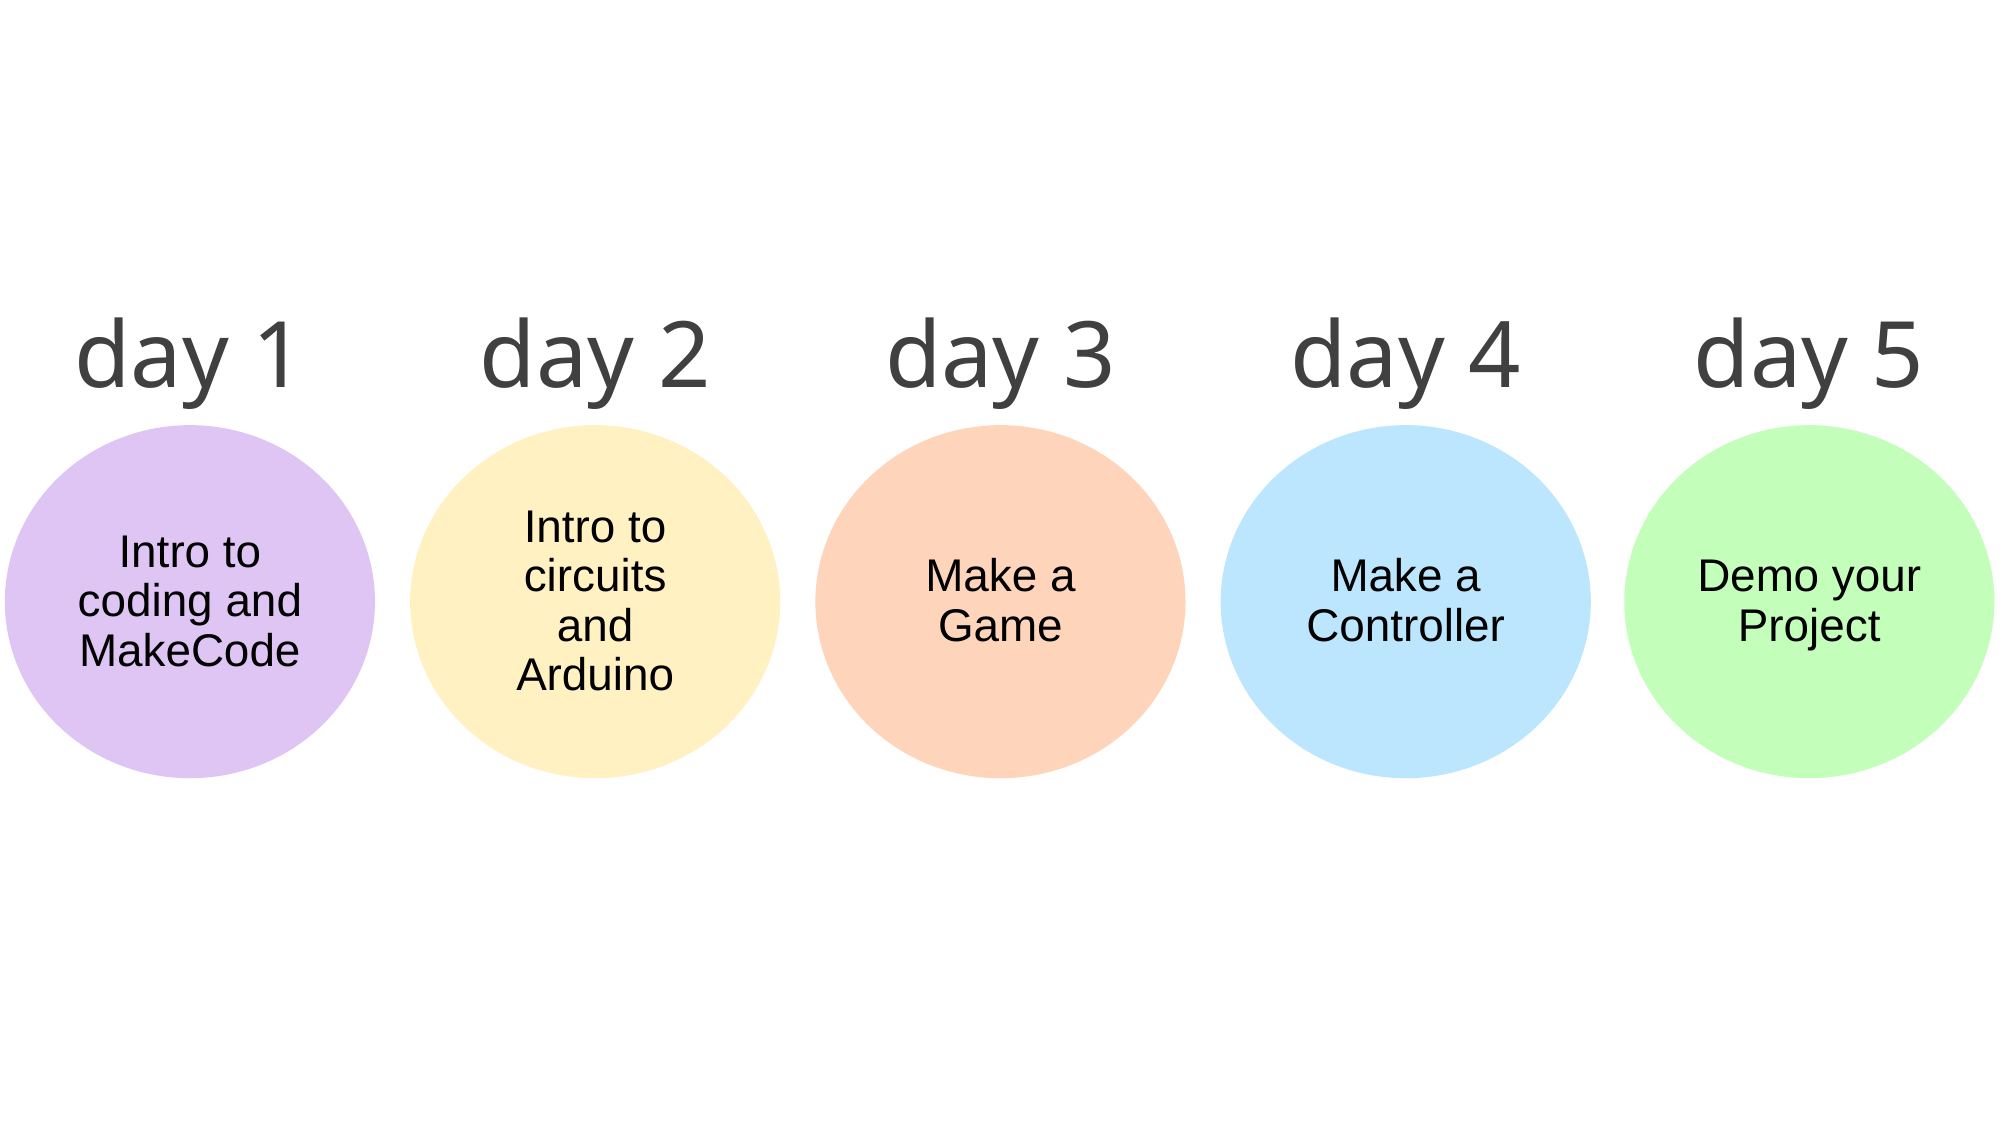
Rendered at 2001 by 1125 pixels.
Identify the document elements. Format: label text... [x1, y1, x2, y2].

text_box Demo your Project [1624, 425, 1995, 779]
text_box Make a Game [815, 425, 1186, 779]
text_box Intro to coding and MakeCode [4, 425, 376, 779]
text_box day 4 [1255, 281, 1556, 422]
text_box day 1 [39, 281, 340, 422]
text_box Make a Controller [1220, 425, 1591, 779]
text_box day 5 [1659, 281, 1960, 422]
text_box day 3 [850, 281, 1151, 422]
text_box Intro to circuits and Arduino [410, 425, 781, 779]
text_box day 2 [445, 281, 746, 422]
